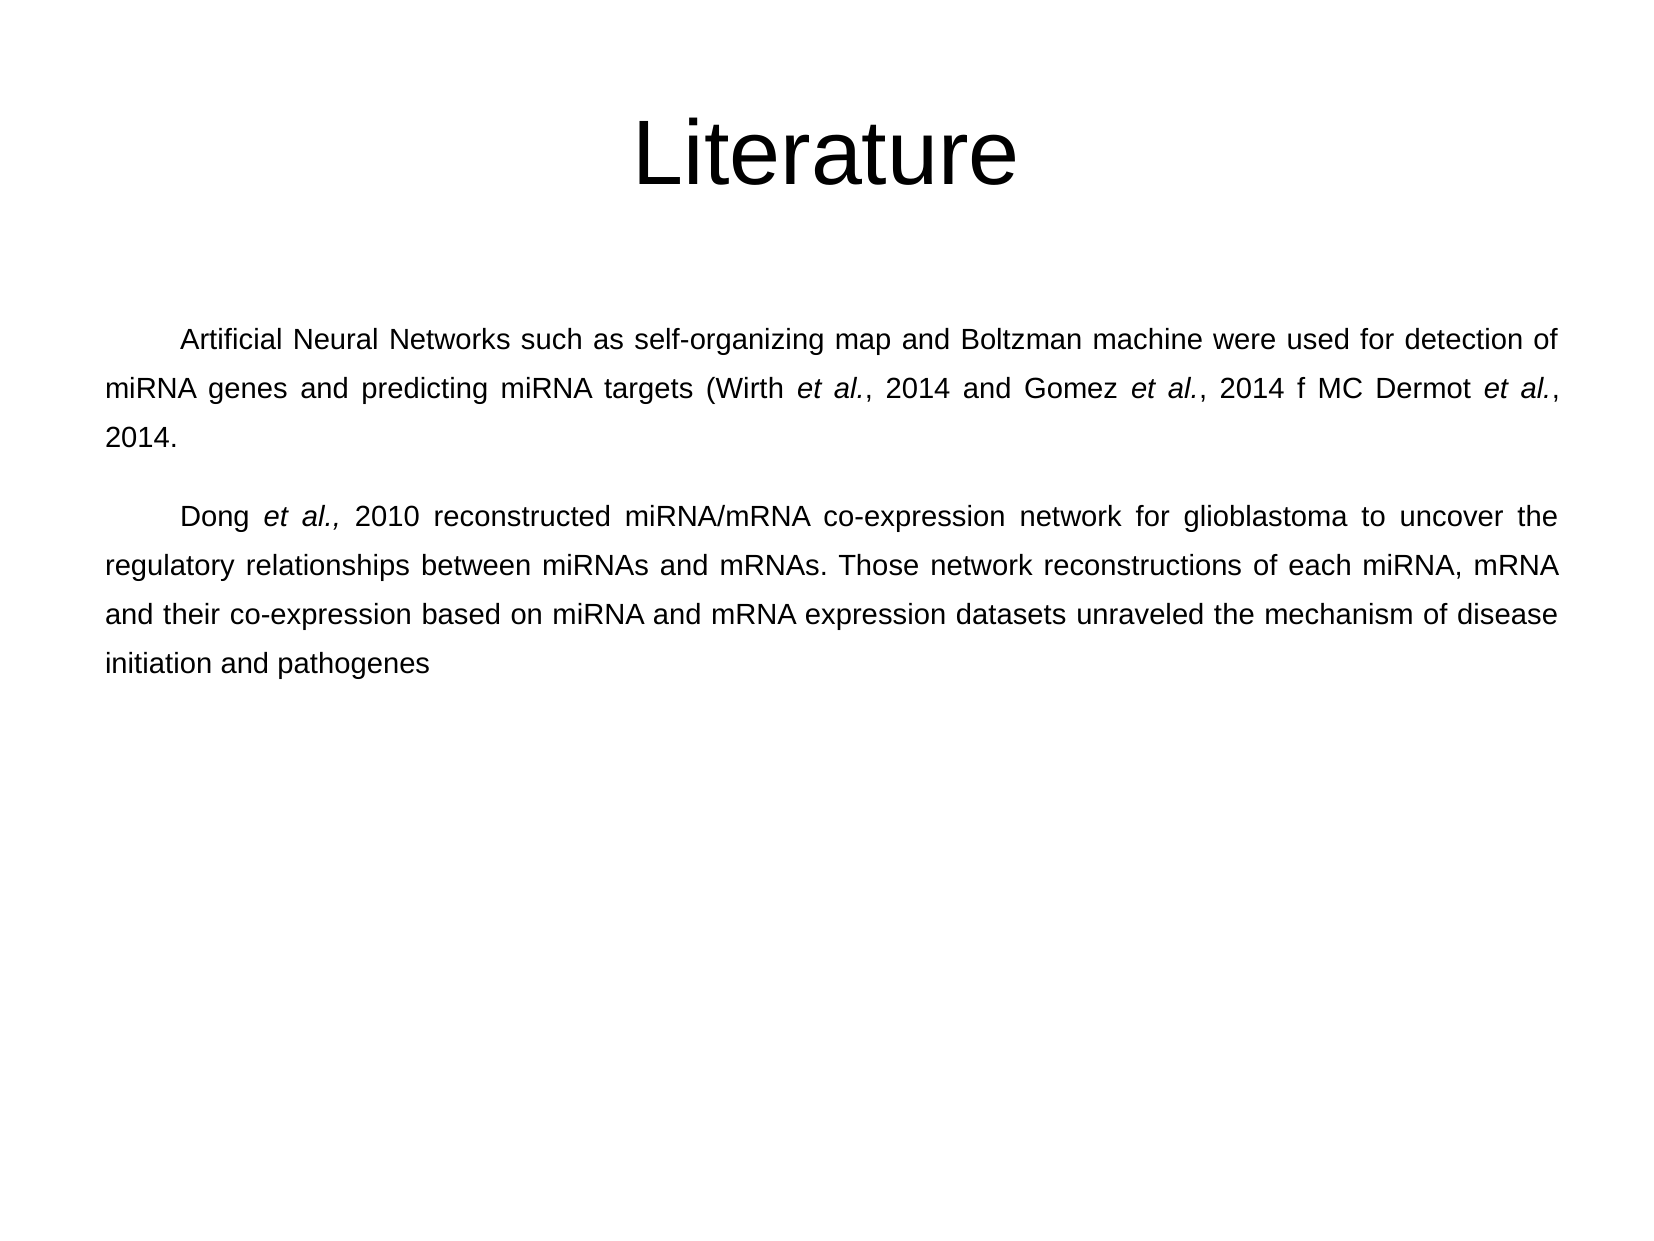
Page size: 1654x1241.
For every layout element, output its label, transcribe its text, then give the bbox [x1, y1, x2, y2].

list Artificial Neural Networks such as self-organizing map and Boltzman machine were used for detection of miRNA genes and predicting miRNA targets (Wirth et al., 2014 and Gomez et al., 2014 f MC Dermot et al., 2014. Dong et al., 2010 reconstructed miRNA/mRNA co-expression network for glioblastoma to uncover the regulatory relationships between miRNAs and mRNAs. Those network reconstructions of each miRNA, mRNA and their co-expression based on miRNA and mRNA expression datasets unraveled the mechanism of disease initiation and pathogenes [104, 306, 1561, 1026]
title Literature [82, 49, 1571, 257]
